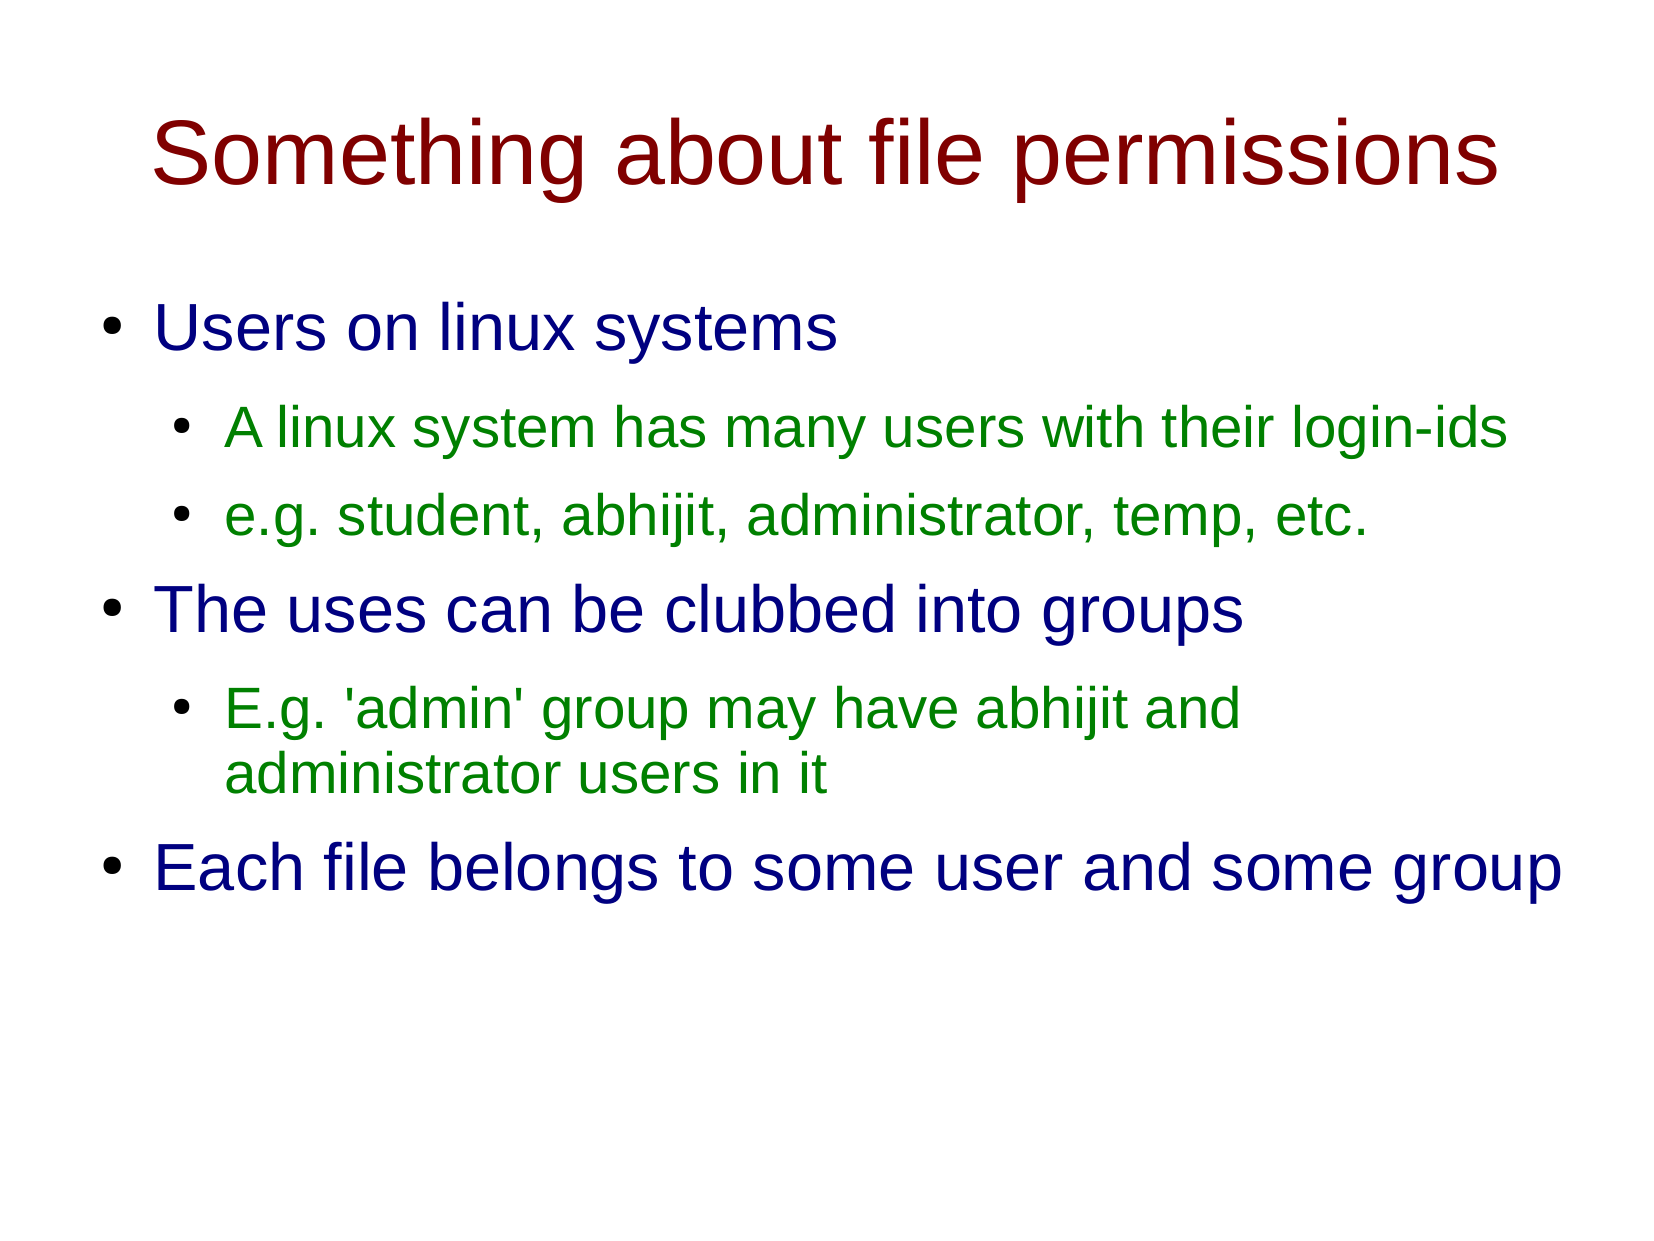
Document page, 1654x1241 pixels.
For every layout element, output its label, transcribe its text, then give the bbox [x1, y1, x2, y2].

list Users on linux systems A linux system has many users with their login-ids e.g. student, abhijit, administrator, temp, etc. The uses can be clubbed into groups E.g. 'admin' group may have abhijit and administrator users in it Each file belongs to some user and some group [82, 290, 1571, 1010]
title Something about file permissions [82, 49, 1571, 257]
